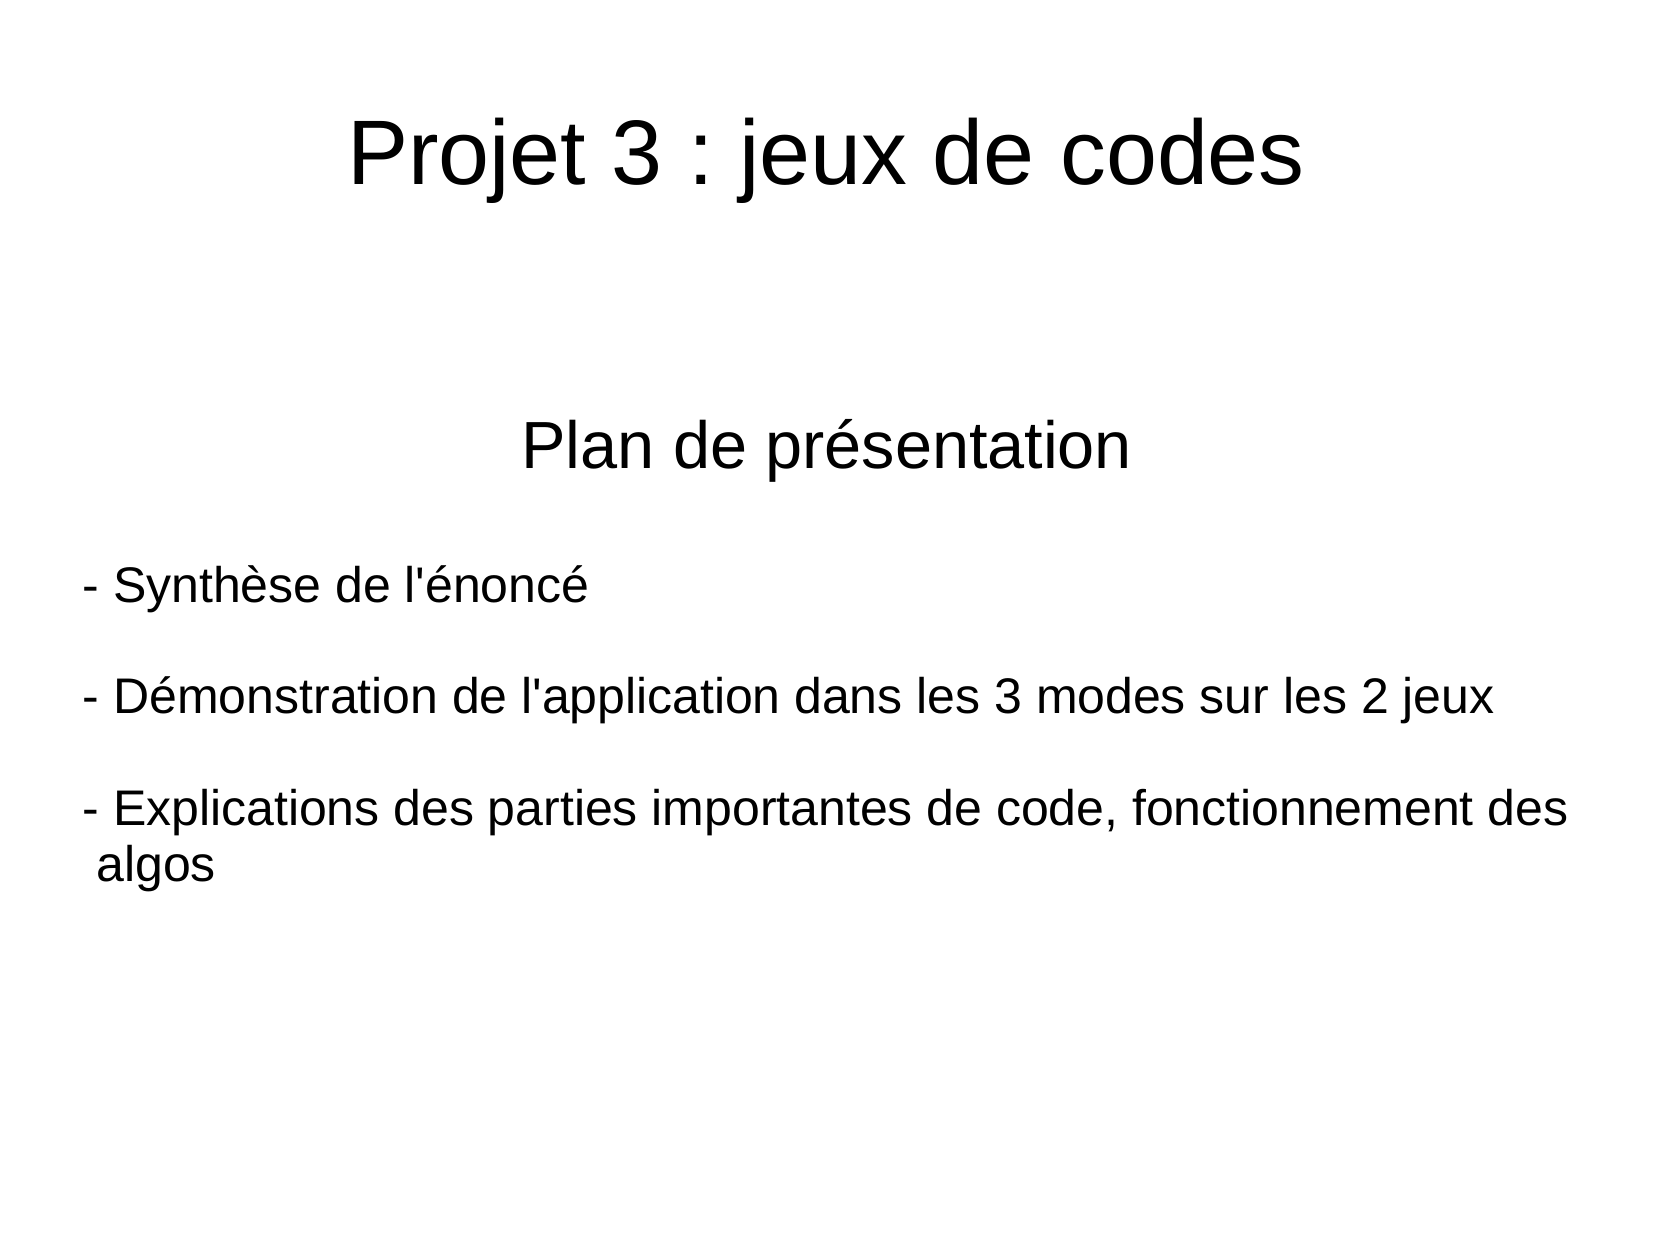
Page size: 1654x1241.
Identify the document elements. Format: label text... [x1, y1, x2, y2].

title Projet 3 : jeux de codes [82, 49, 1571, 257]
subtitle Plan de présentation - Synthèse de l'énoncé - Démonstration de l'application dans les 3 modes sur les 2 jeux - Explications des parties importantes de code, fonctionnement des algos [82, 290, 1571, 1010]
